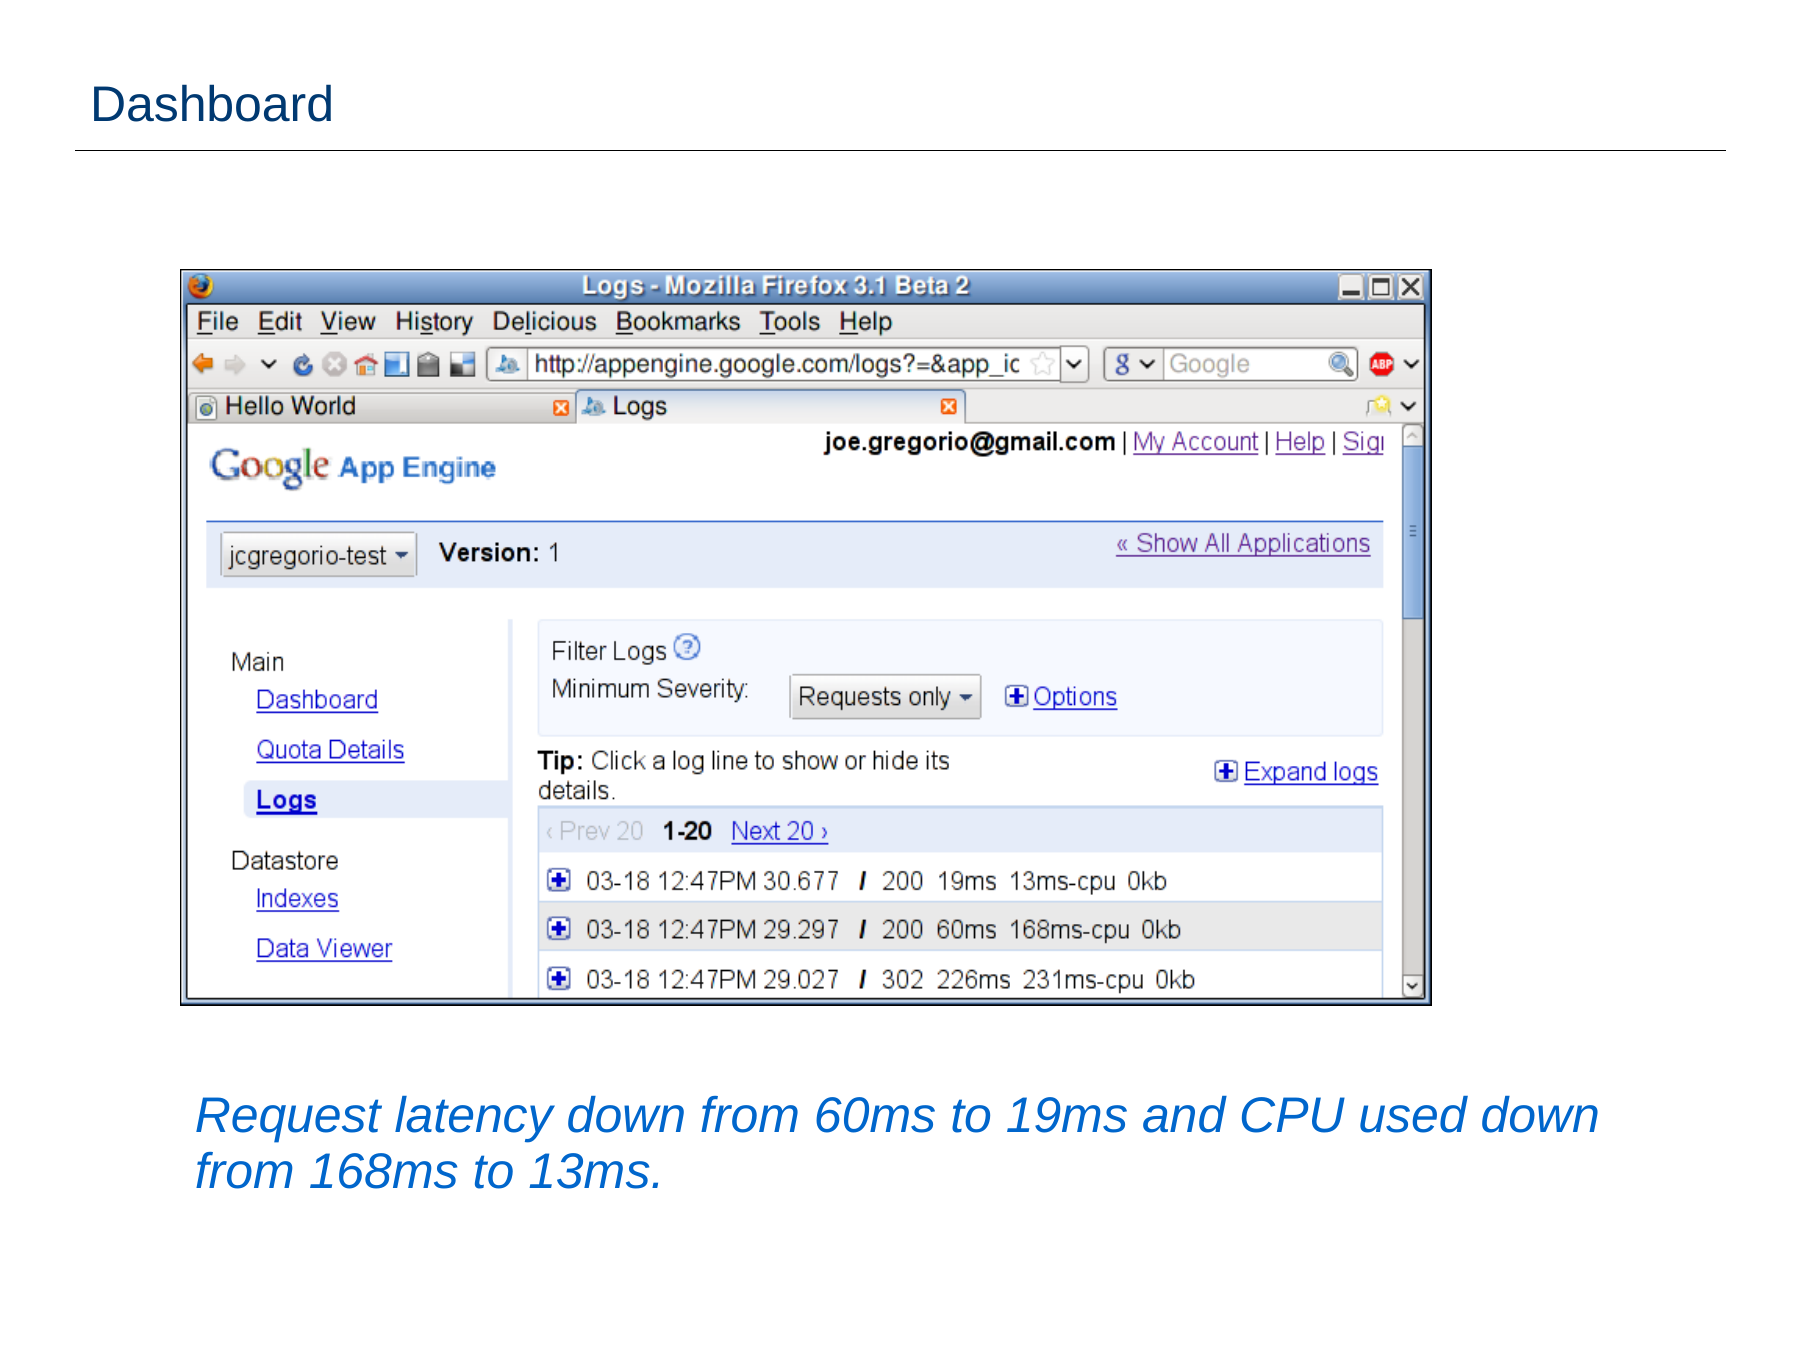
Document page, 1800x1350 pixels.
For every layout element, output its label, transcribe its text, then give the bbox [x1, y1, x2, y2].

title Dashboard [90, 61, 1710, 152]
picture [180, 269, 1432, 1006]
text_box Request latency down from 60ms to 19ms and CPU used down from 168ms to 13ms. [180, 1080, 1626, 1207]
